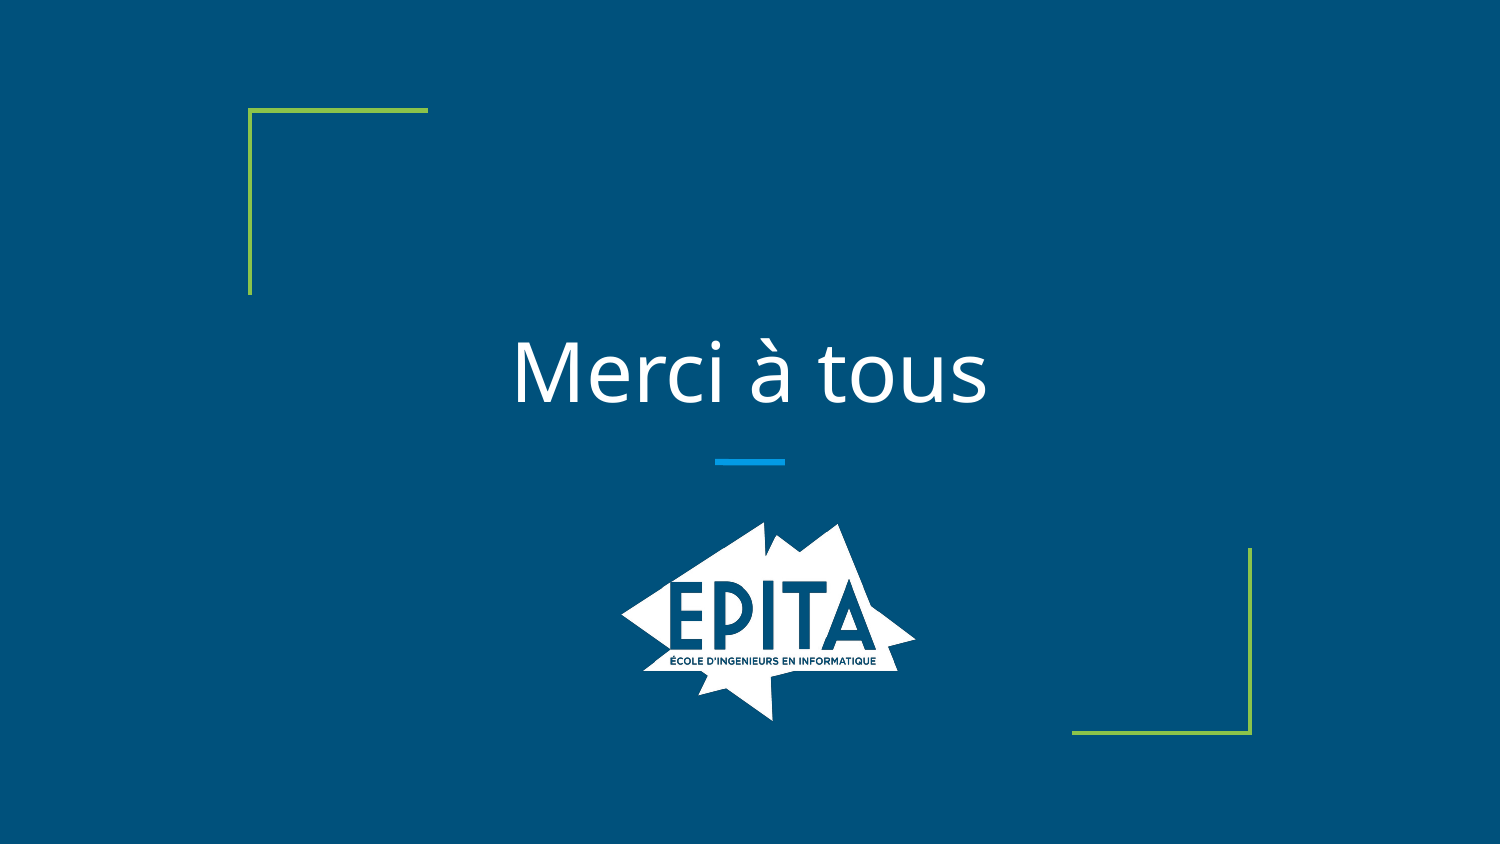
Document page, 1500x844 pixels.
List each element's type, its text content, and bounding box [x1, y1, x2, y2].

picture [646, 524, 914, 719]
picture [623, 584, 670, 647]
title Merci à tous [275, 195, 1225, 435]
